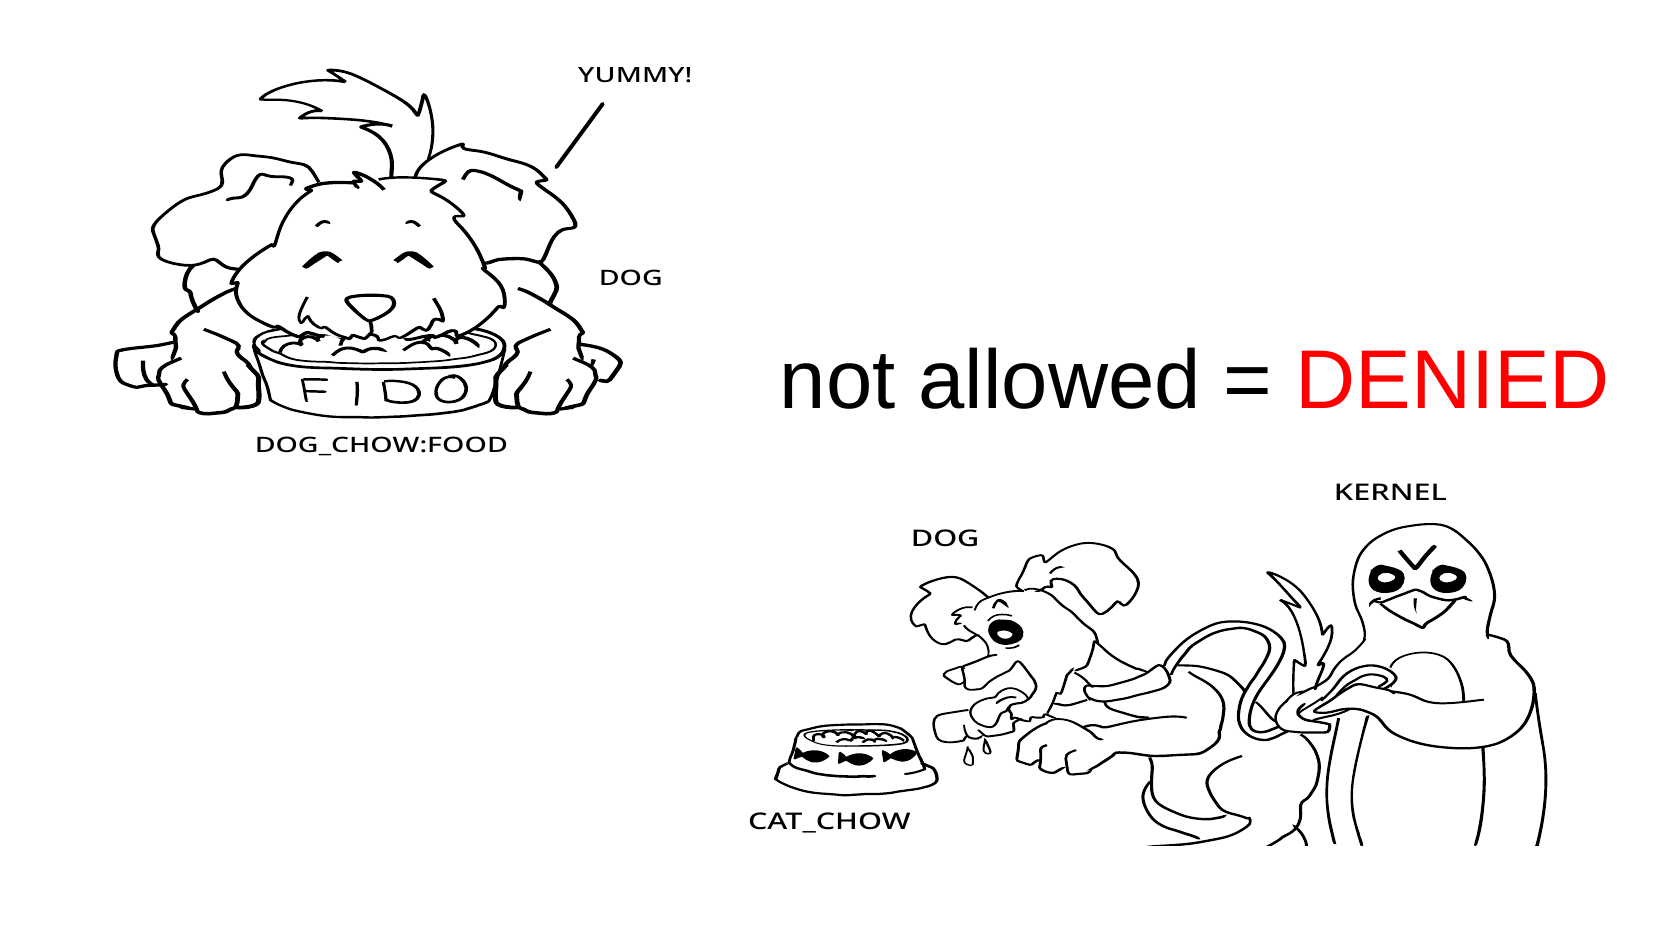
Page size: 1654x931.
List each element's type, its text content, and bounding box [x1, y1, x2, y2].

picture [113, 67, 690, 458]
text_box not allowed = DENIED [764, 326, 1635, 450]
picture [749, 483, 1548, 846]
